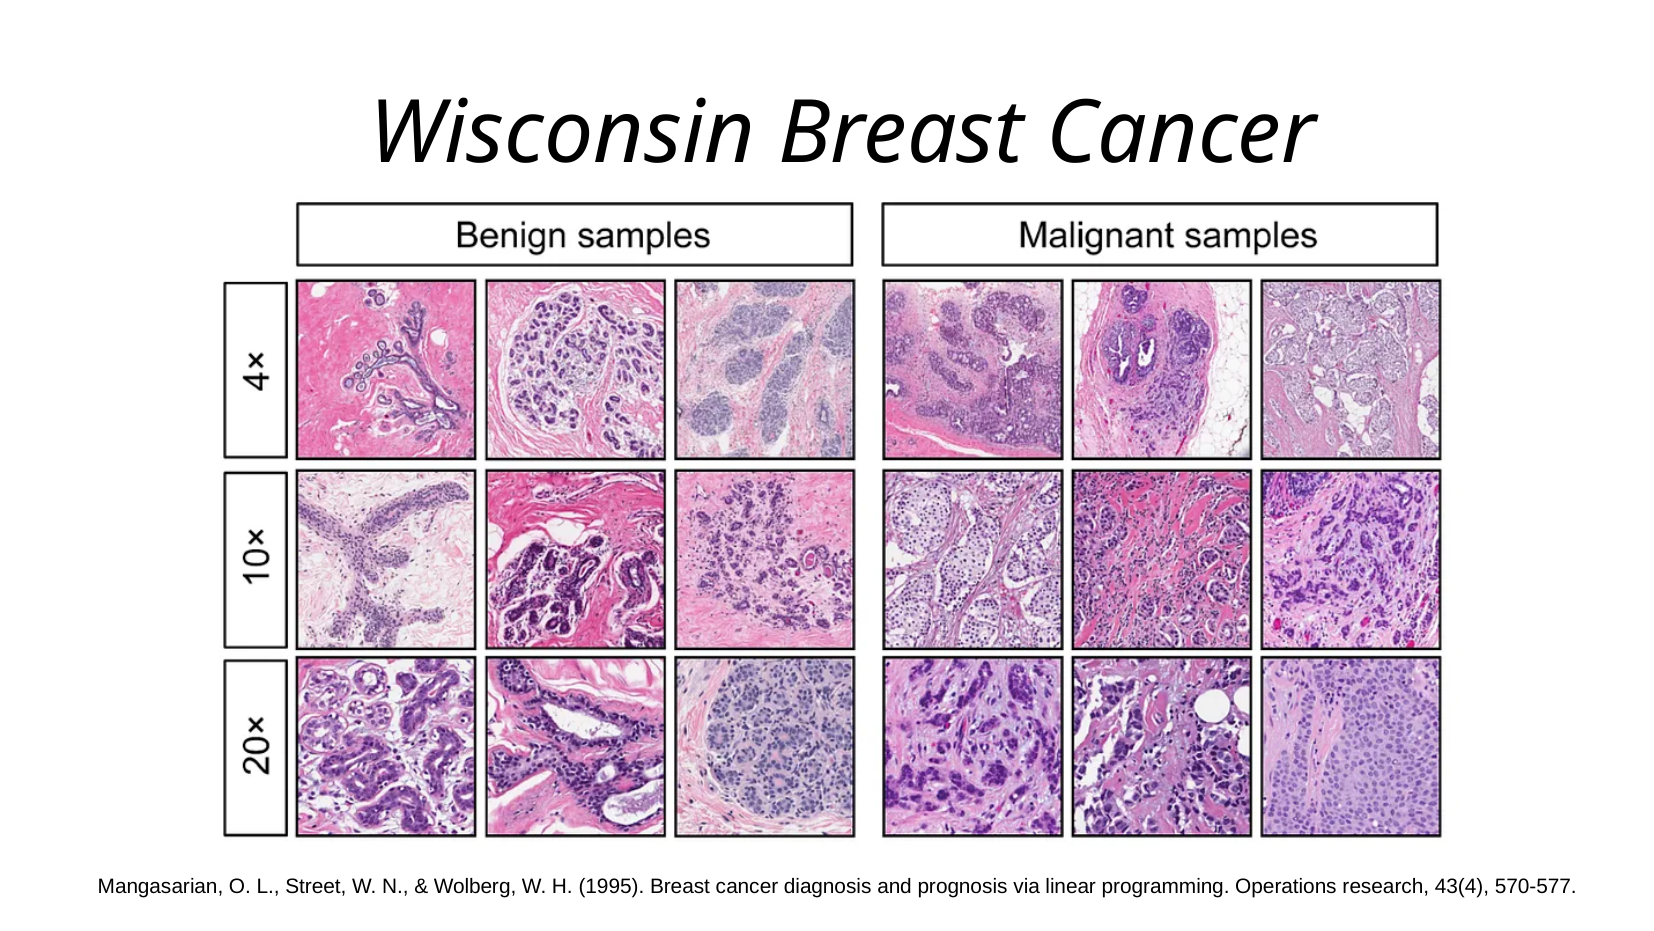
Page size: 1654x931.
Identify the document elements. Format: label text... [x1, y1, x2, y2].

picture [192, 179, 1464, 862]
text_box Mangasarian, O. L., Street, W. N., & Wolberg, W. H. (1995). Breast cancer diagnosis and prognosis via linear programming. Operations research, 43(4), 570-577. [82, 866, 1592, 906]
text_box Wisconsin Breast Cancer Dataset [209, 61, 1478, 259]
